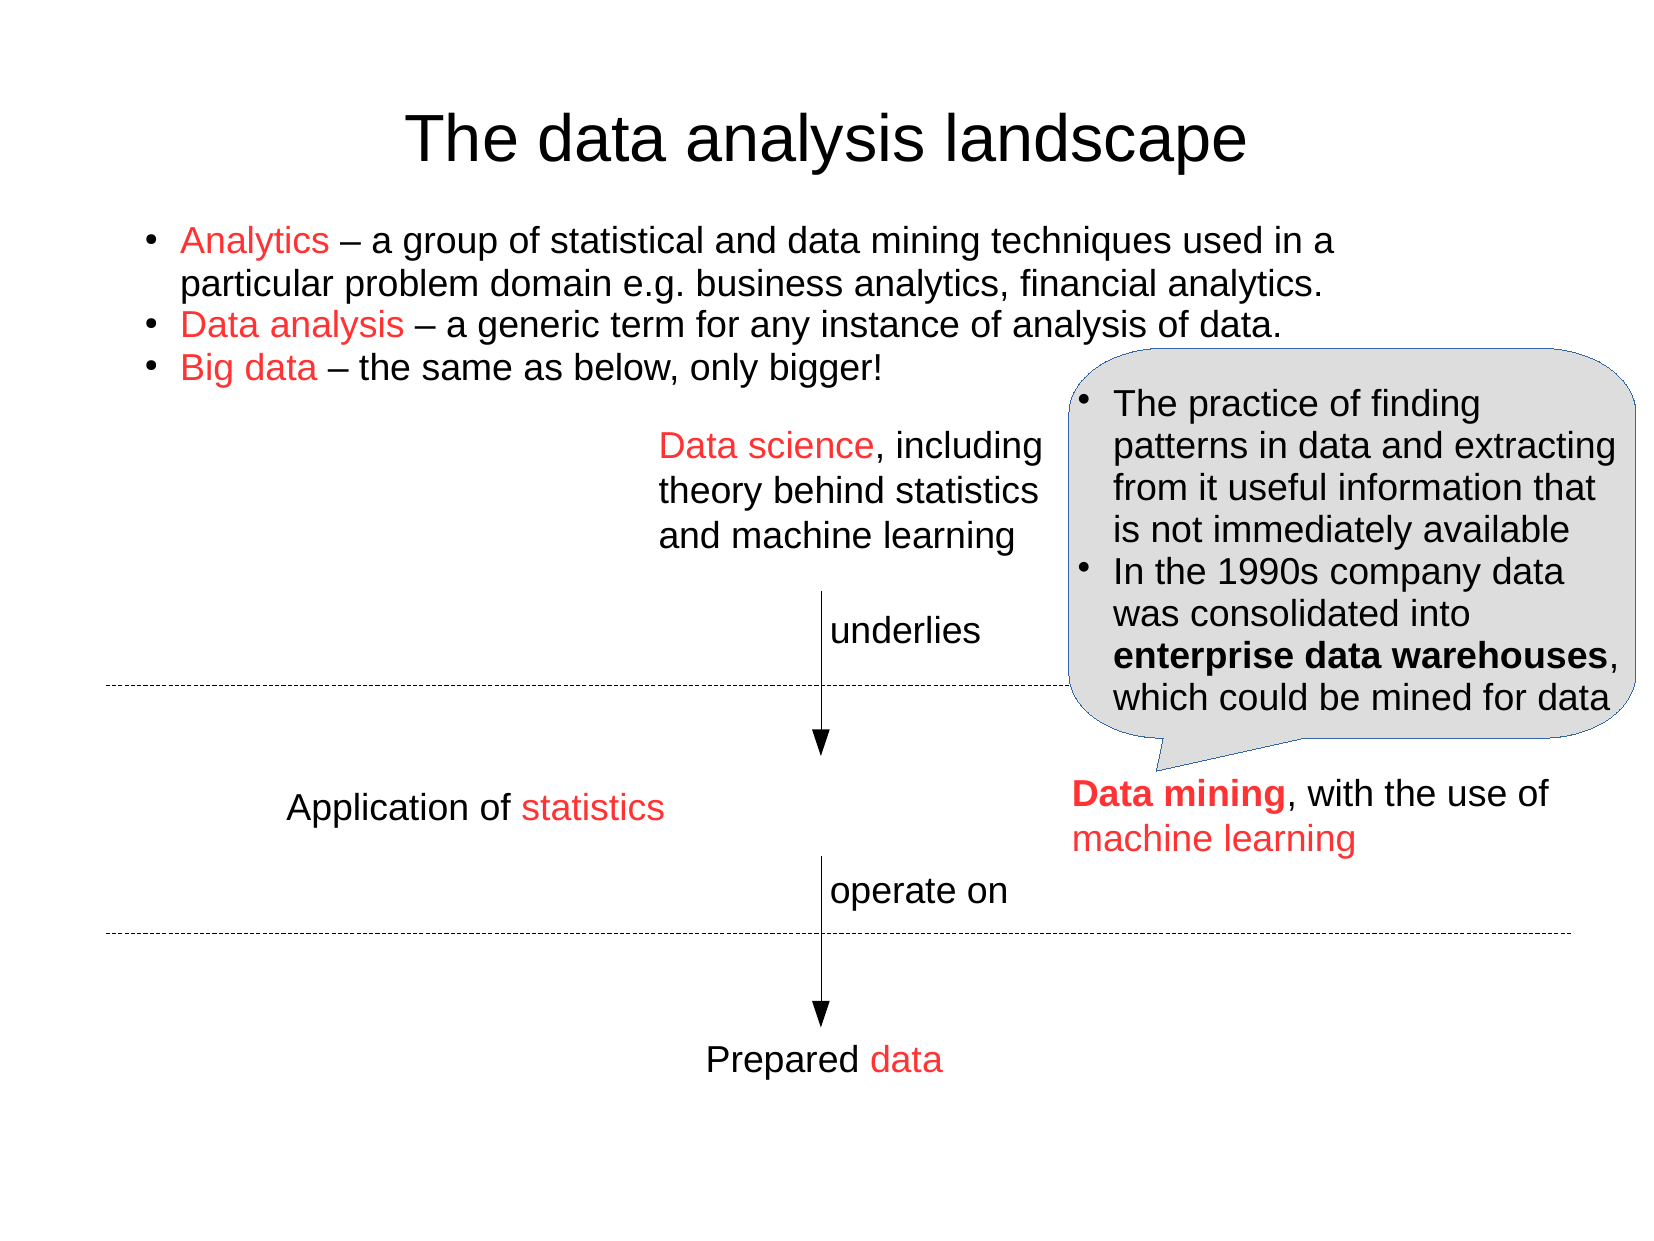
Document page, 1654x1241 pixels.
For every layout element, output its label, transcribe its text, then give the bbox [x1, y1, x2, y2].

text_box The practice of finding patterns in data and extracting from it useful information that is not immediately available In the 1990s company data was consolidated into enterprise data warehouses, which could be mined for data [1571, 375, 1636, 922]
text_box [1571, 351, 1618, 375]
text_box Data science, including theory behind statistics and machine learning [643, 413, 1105, 579]
text_box The data analysis landscape [82, 94, 1571, 1146]
